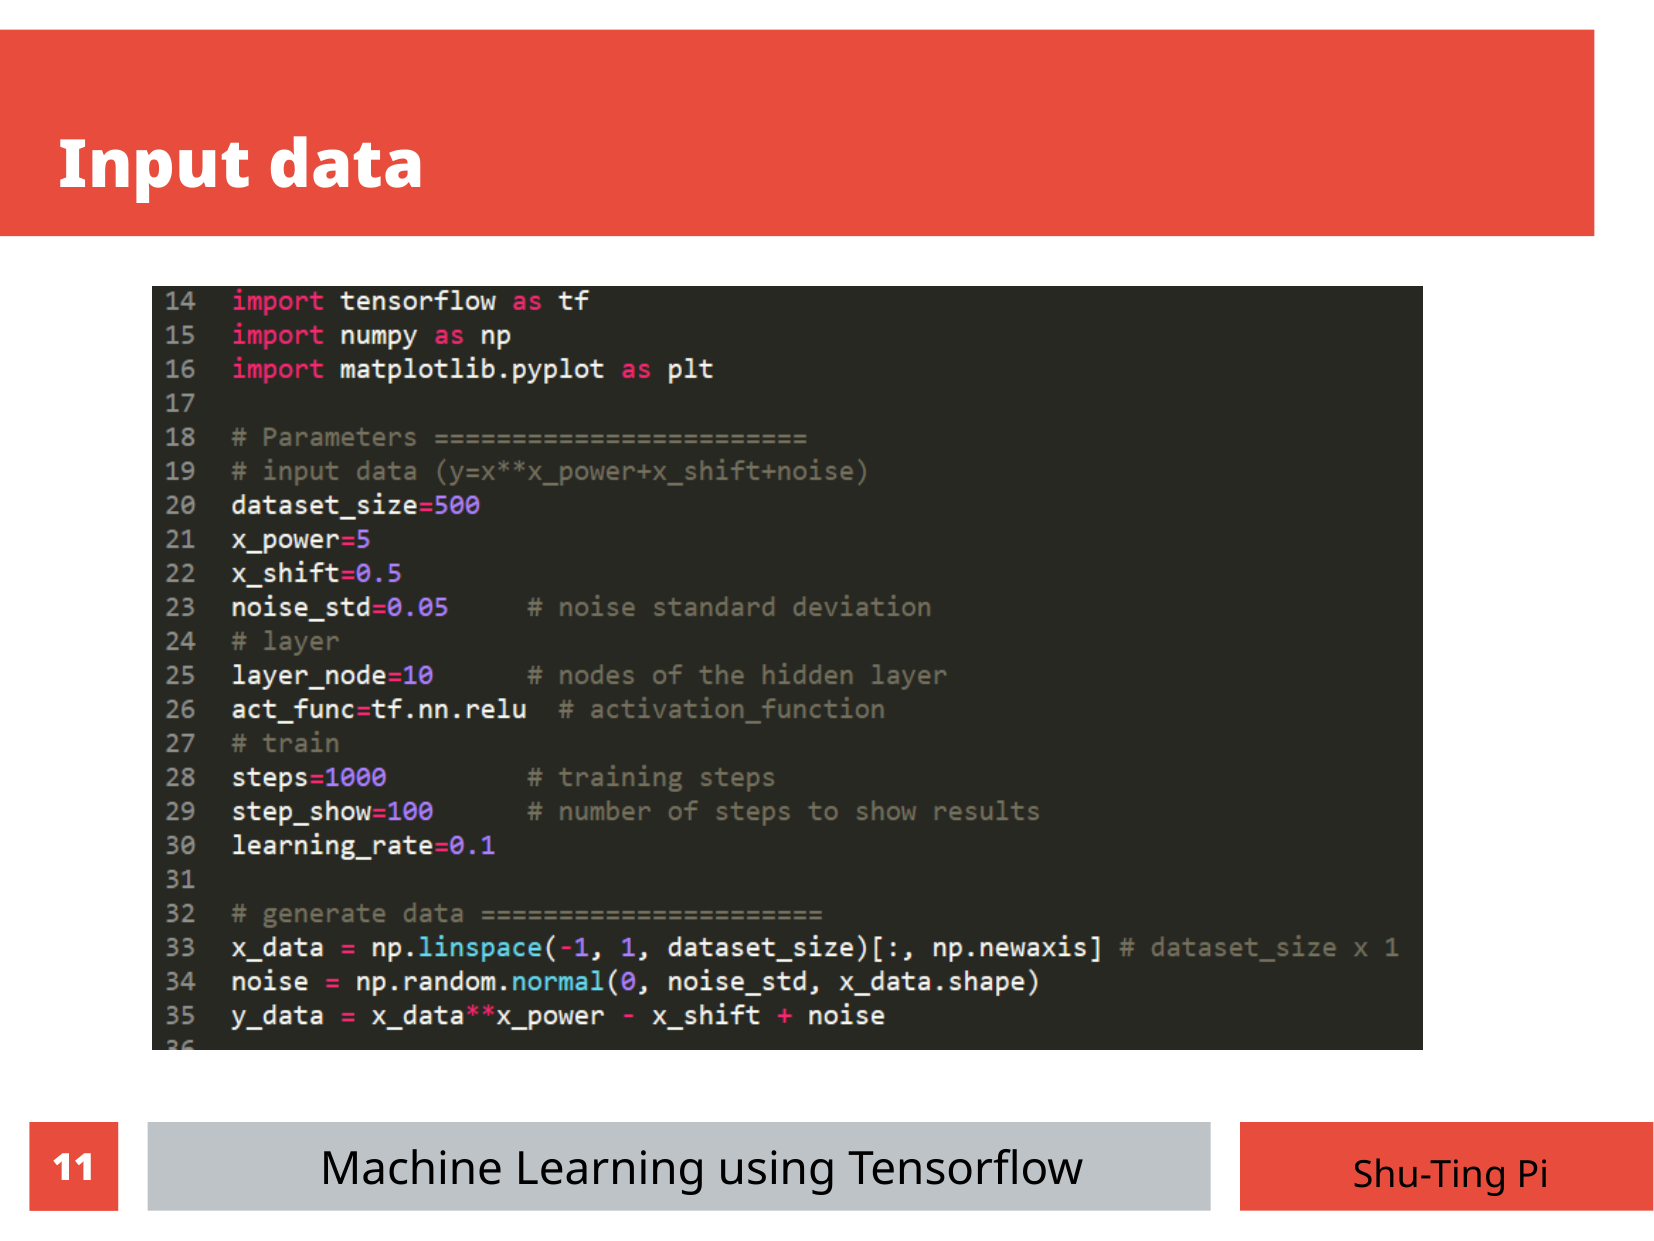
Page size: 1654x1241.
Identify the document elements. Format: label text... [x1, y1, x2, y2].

text_box Machine Learning using Tensorflow [305, 1128, 1191, 1241]
text_box Shu-Ting Pi [1338, 1140, 1573, 1203]
title Input data [59, 59, 1595, 207]
picture [152, 286, 1423, 1050]
